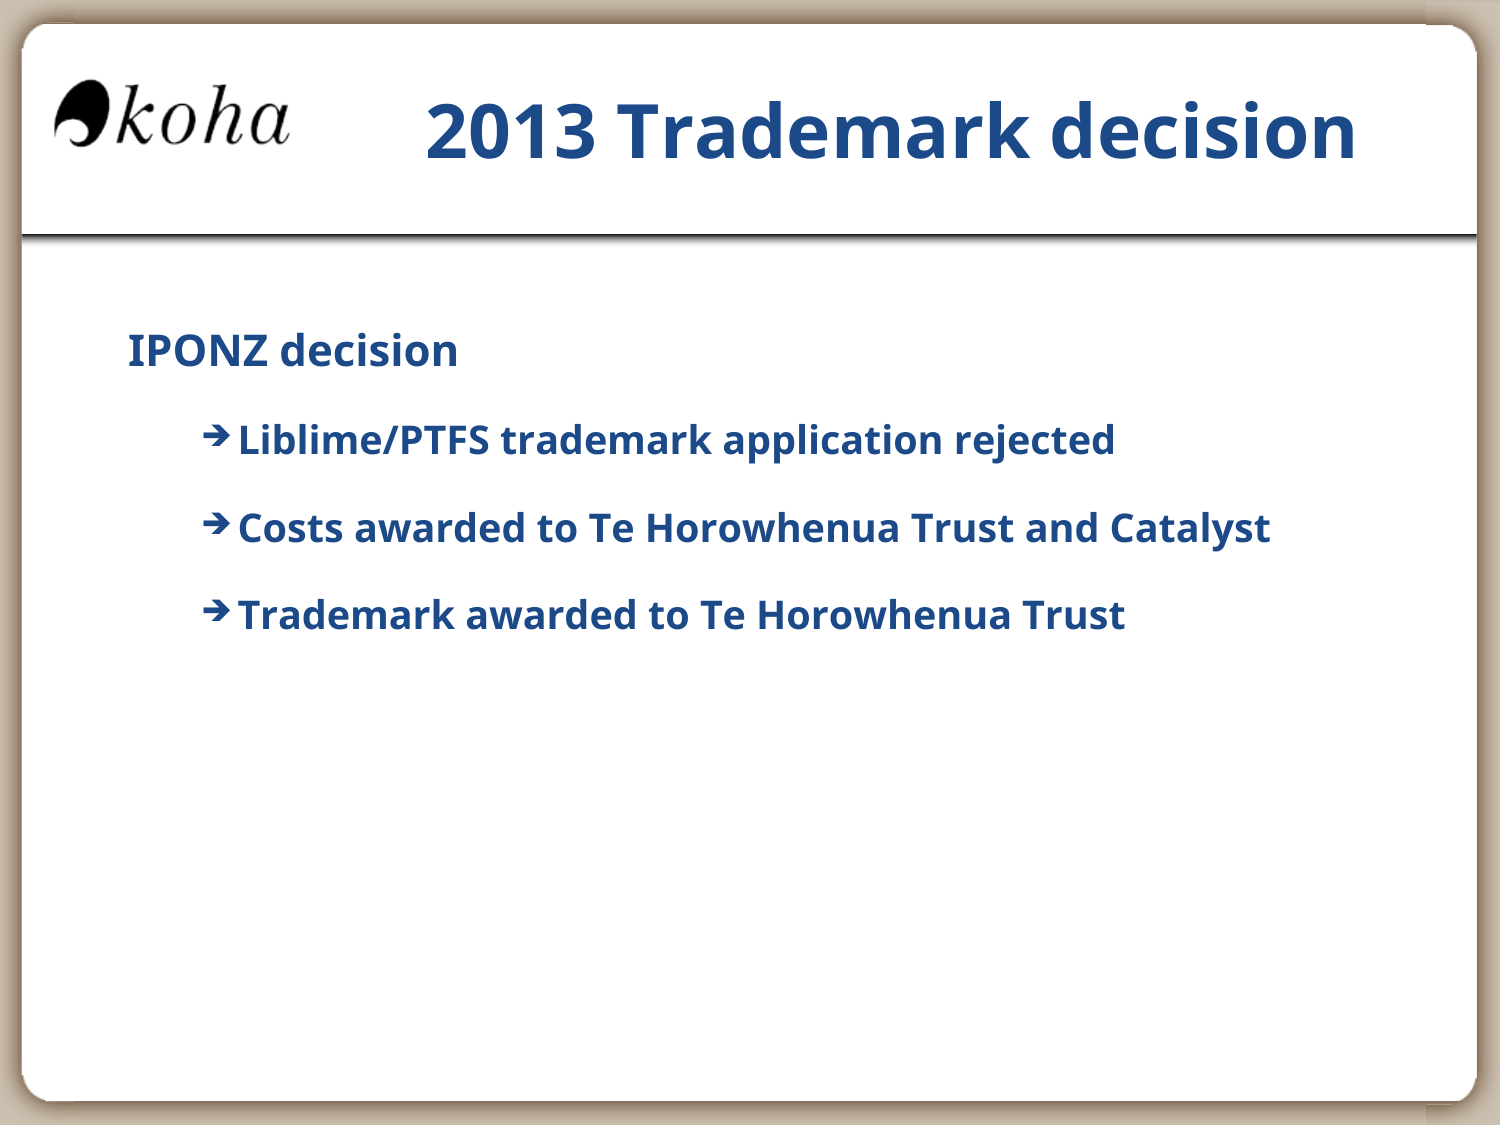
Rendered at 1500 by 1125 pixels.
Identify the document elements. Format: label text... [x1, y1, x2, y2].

picture [0, 0, 1500, 1125]
title 2013 Trademark decision [315, 0, 1463, 260]
list IPONZ decision Liblime/PTFS trademark application rejected Costs awarded to Te Horowhenua Trust and Catalyst Trademark awarded to Te Horowhenua Trust [123, 307, 1388, 1051]
